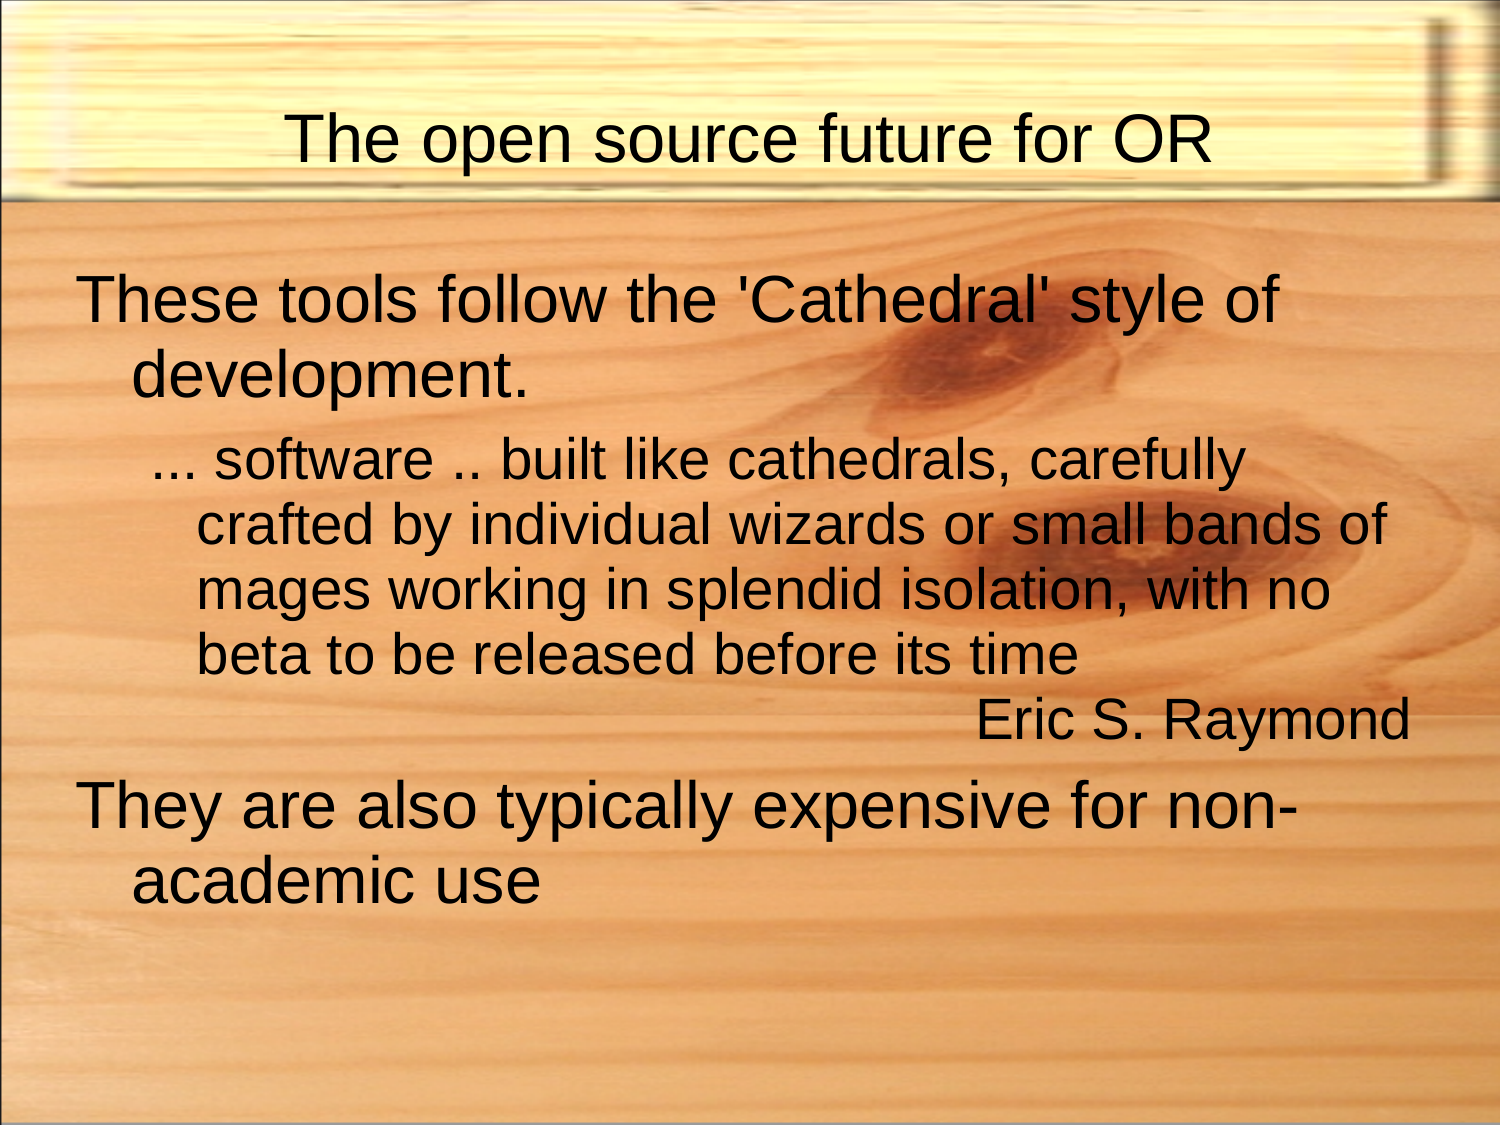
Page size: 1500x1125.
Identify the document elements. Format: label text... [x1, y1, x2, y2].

picture [0, 0, 1500, 1125]
title The open source future for OR [75, 52, 1426, 226]
list These tools follow the 'Cathedral' style of development. ... software .. built like cathedrals, carefully crafted by individual wizards or small bands of mages working in splendid isolation, with no beta to be released before its time Eric S. Raymond They are also typically expensive for non- academic use [75, 262, 1426, 991]
